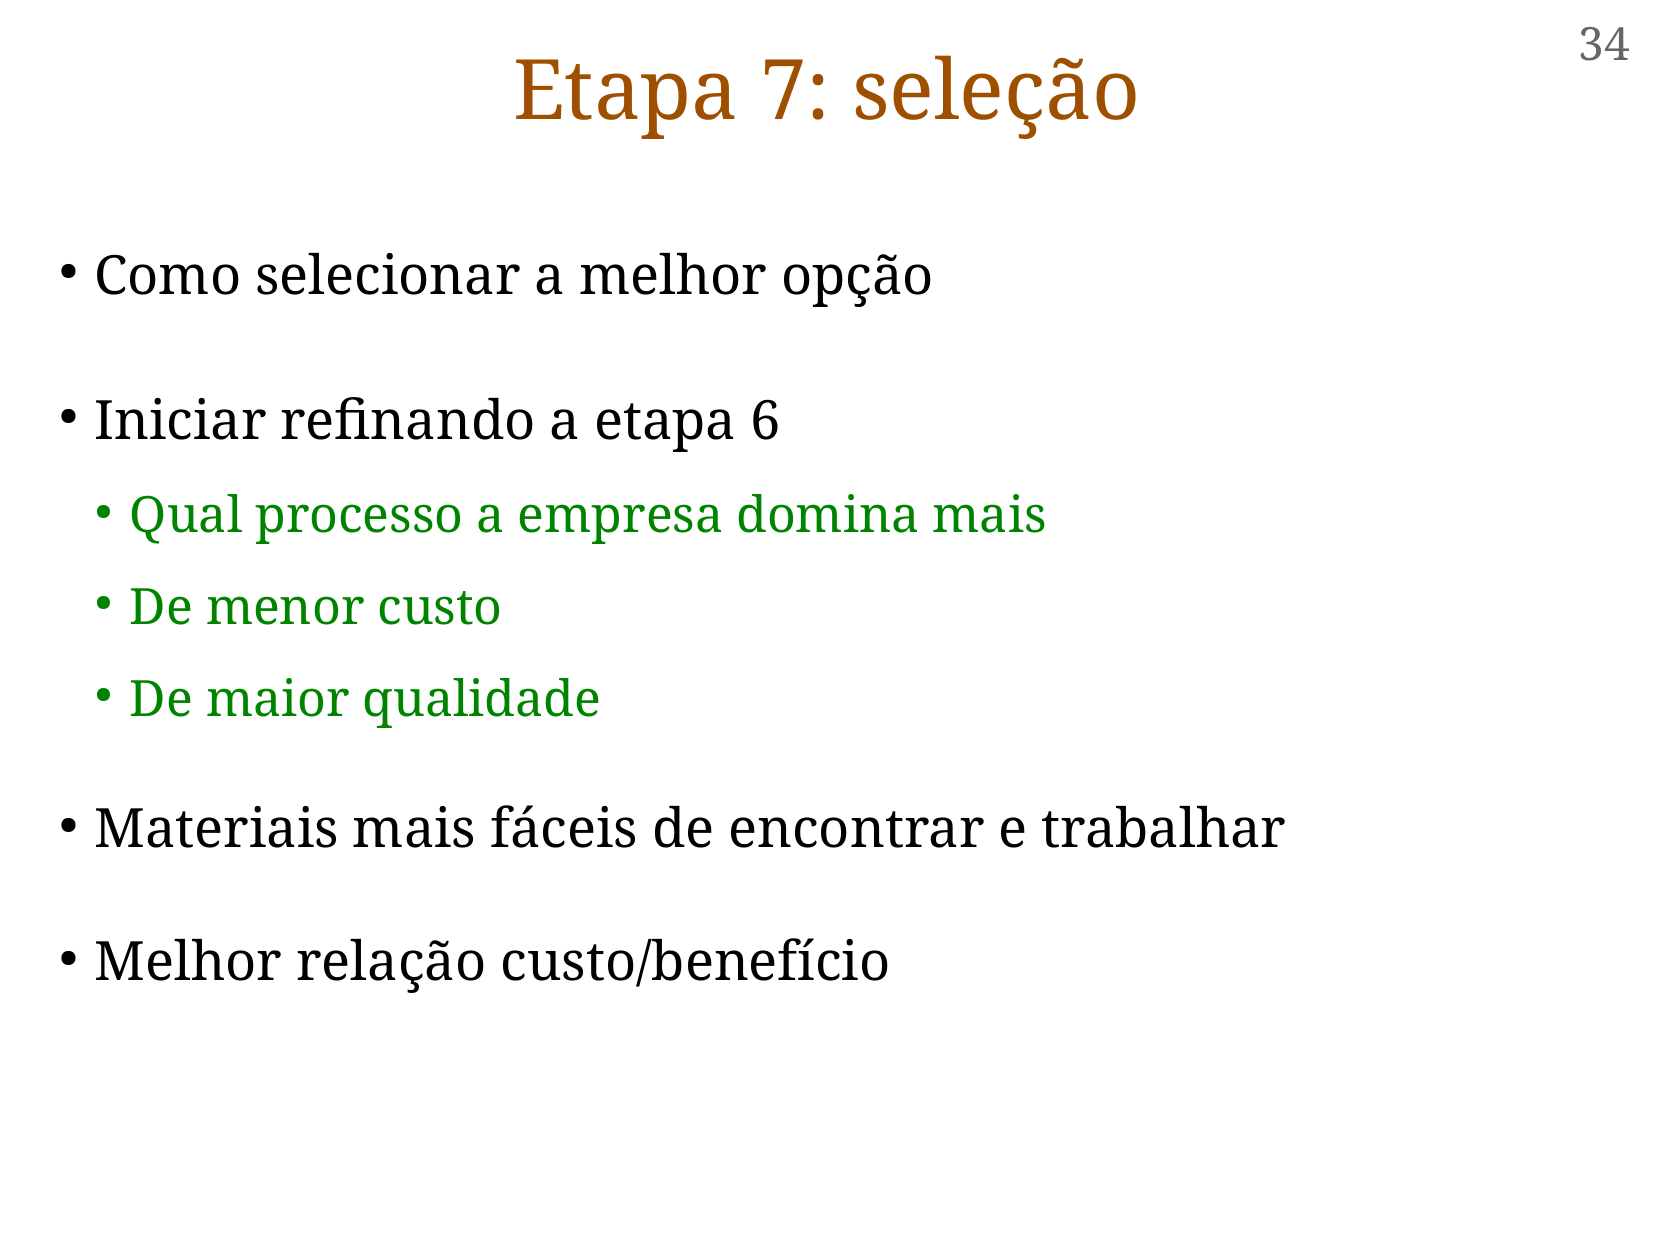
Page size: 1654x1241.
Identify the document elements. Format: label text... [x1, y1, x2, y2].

text_box [59, 29, 1595, 148]
list Como selecionar a melhor opção Iniciar refinando a etapa 6 Qual processo a empresa domina mais De menor custo De maior qualidade Materiais mais fáceis de encontrar e trabalhar Melhor relação custo/benefício [59, 236, 1595, 1211]
